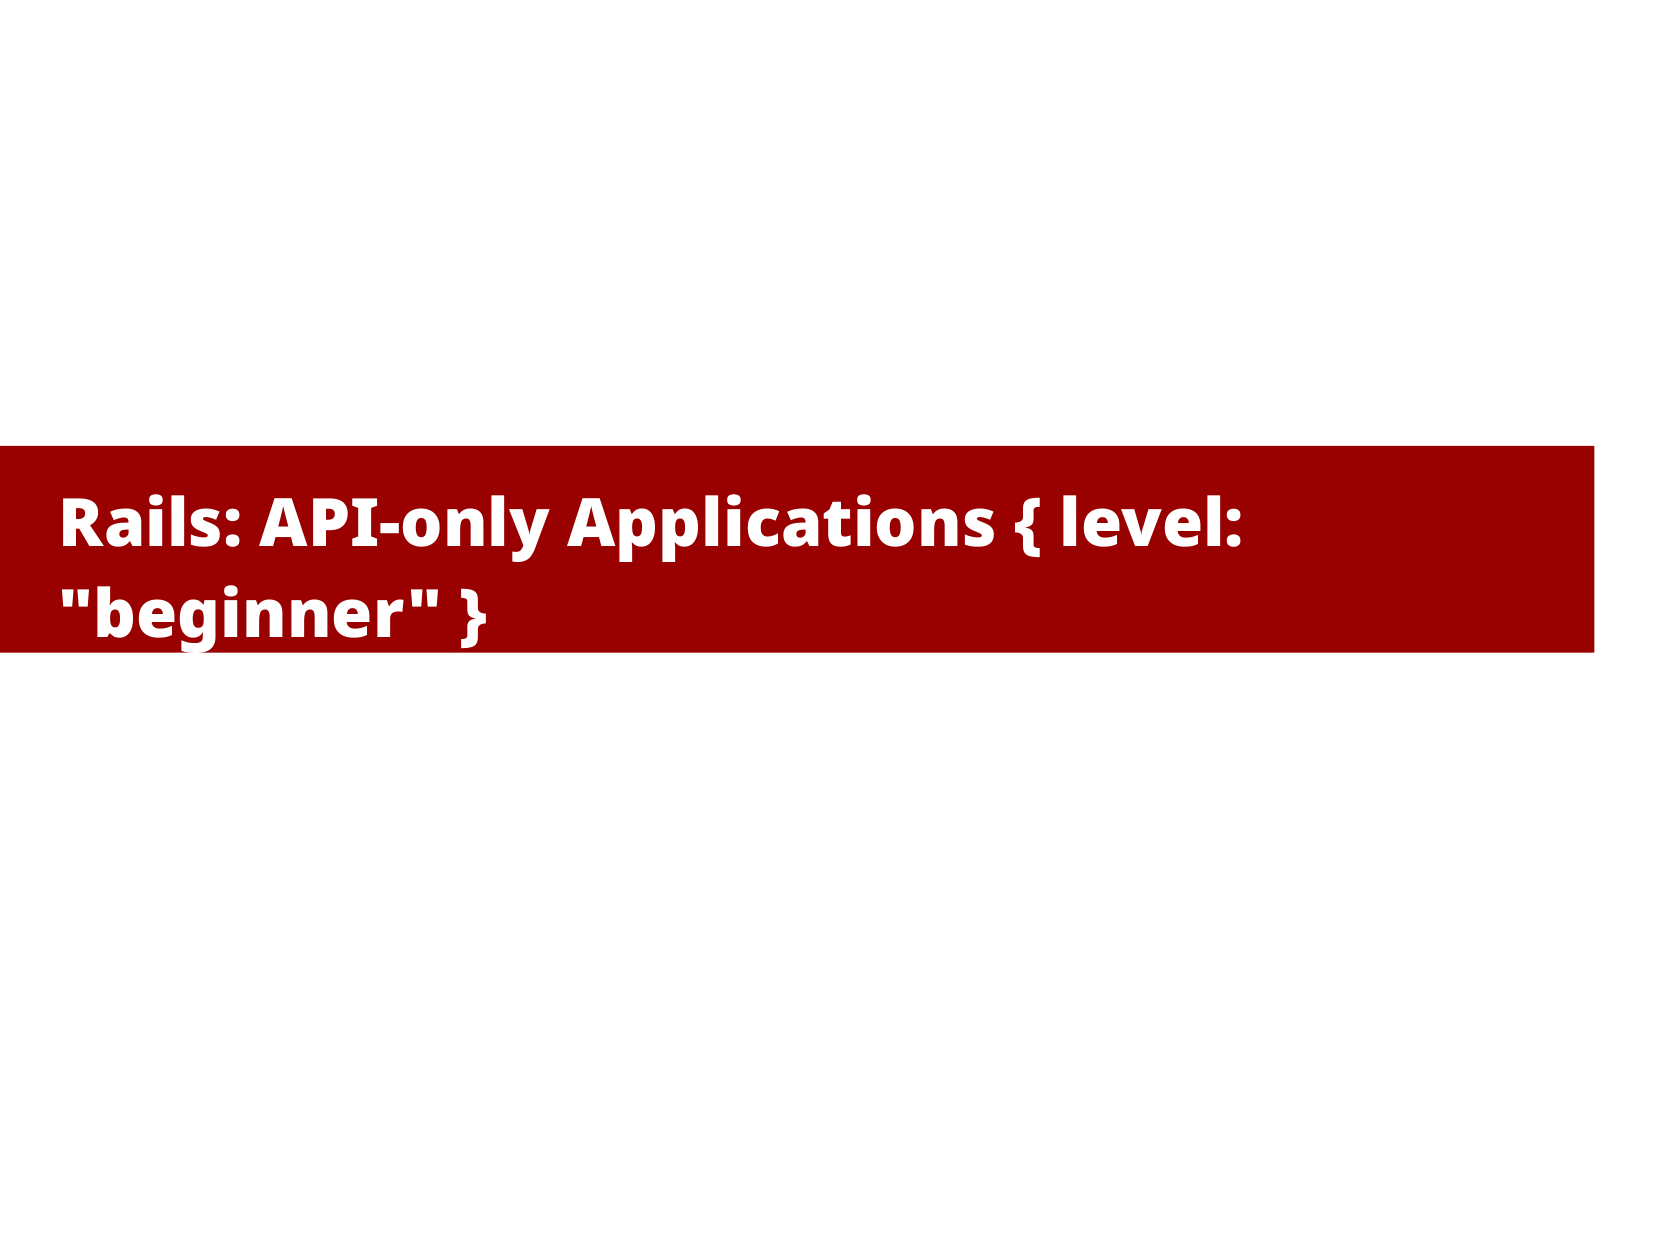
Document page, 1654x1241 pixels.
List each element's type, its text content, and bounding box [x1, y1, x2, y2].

title Rails: API-only Applications { level: "beginner"­­ } [59, 475, 1595, 624]
